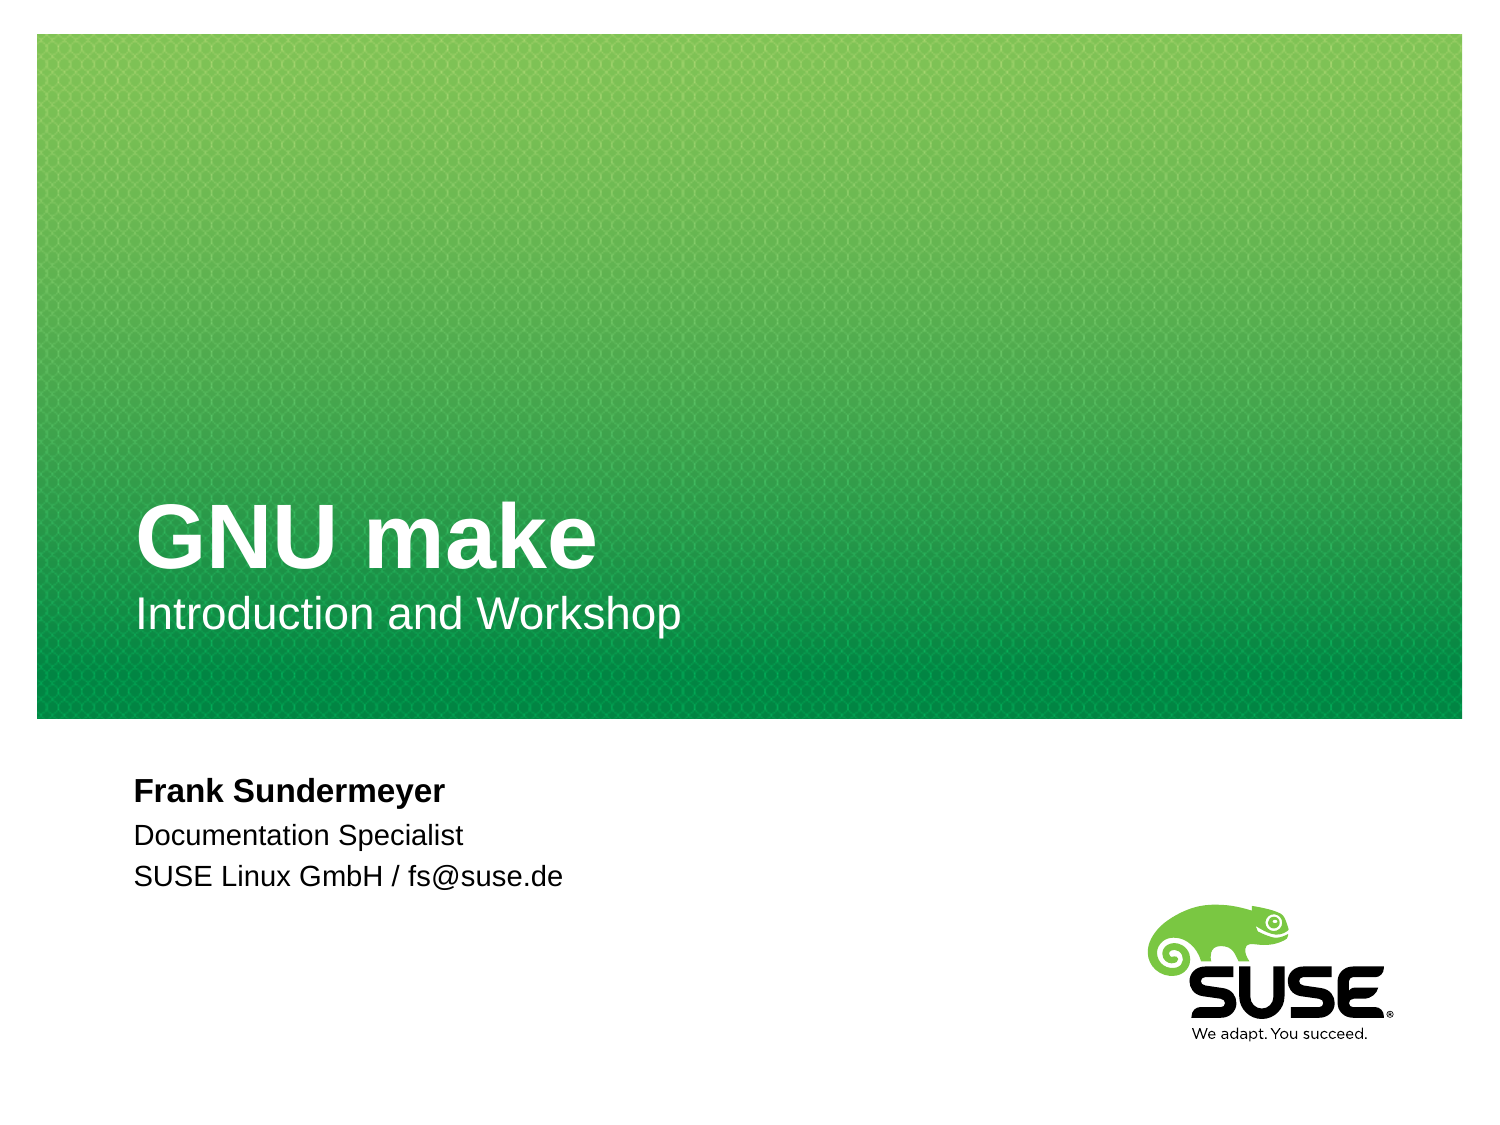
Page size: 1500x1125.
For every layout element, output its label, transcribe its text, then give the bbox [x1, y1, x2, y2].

picture [37, 34, 1463, 719]
title GNU make Introduction and Workshop [135, 388, 1409, 640]
subtitle Frank Sundermeyer Documentation Specialist SUSE Linux GmbH / fs@suse.de [133, 772, 758, 969]
